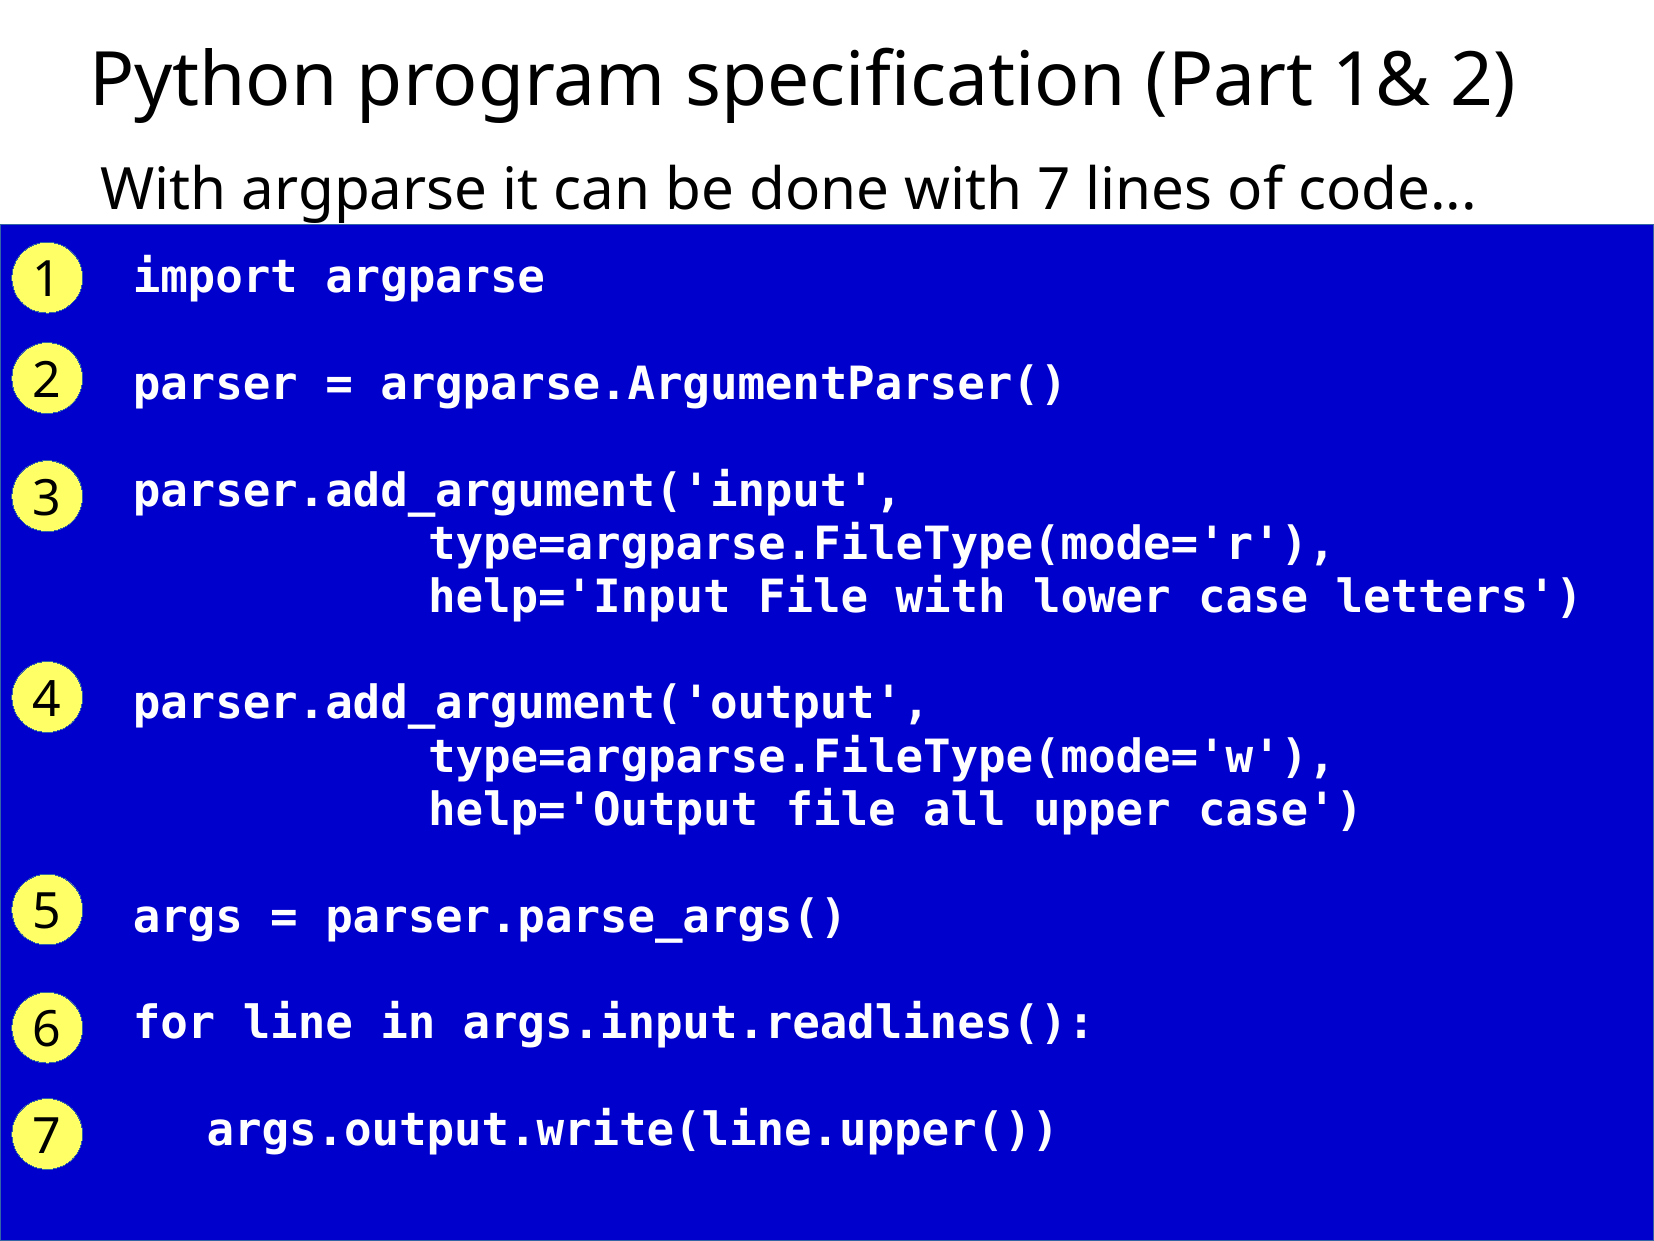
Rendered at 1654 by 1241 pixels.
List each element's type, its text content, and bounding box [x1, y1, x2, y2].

text_box import argparse parser = argparse.ArgumentParser() parser.add_argument('input', type=argparse.FileType(mode='r'), help='Input File with lower case letters') parser.add_argument('output', type=argparse.FileType(mode='w'), help='Output file all upper case') args = parser.parse_args() for line in args.input.readlines(): args.output.write(line.upper()) [0, 224, 1654, 1241]
text_box 1 [11, 242, 83, 314]
text_box 5 [11, 874, 83, 945]
text_box 7 [11, 1098, 83, 1170]
text_box 3 [11, 460, 83, 532]
subtitle With argparse it can be done with 7 lines of code... [29, 147, 1625, 224]
title Python program specification (Part 1& 2) [59, 35, 1548, 118]
text_box 6 [11, 992, 83, 1064]
text_box 2 [11, 342, 83, 414]
text_box 4 [11, 661, 83, 733]
